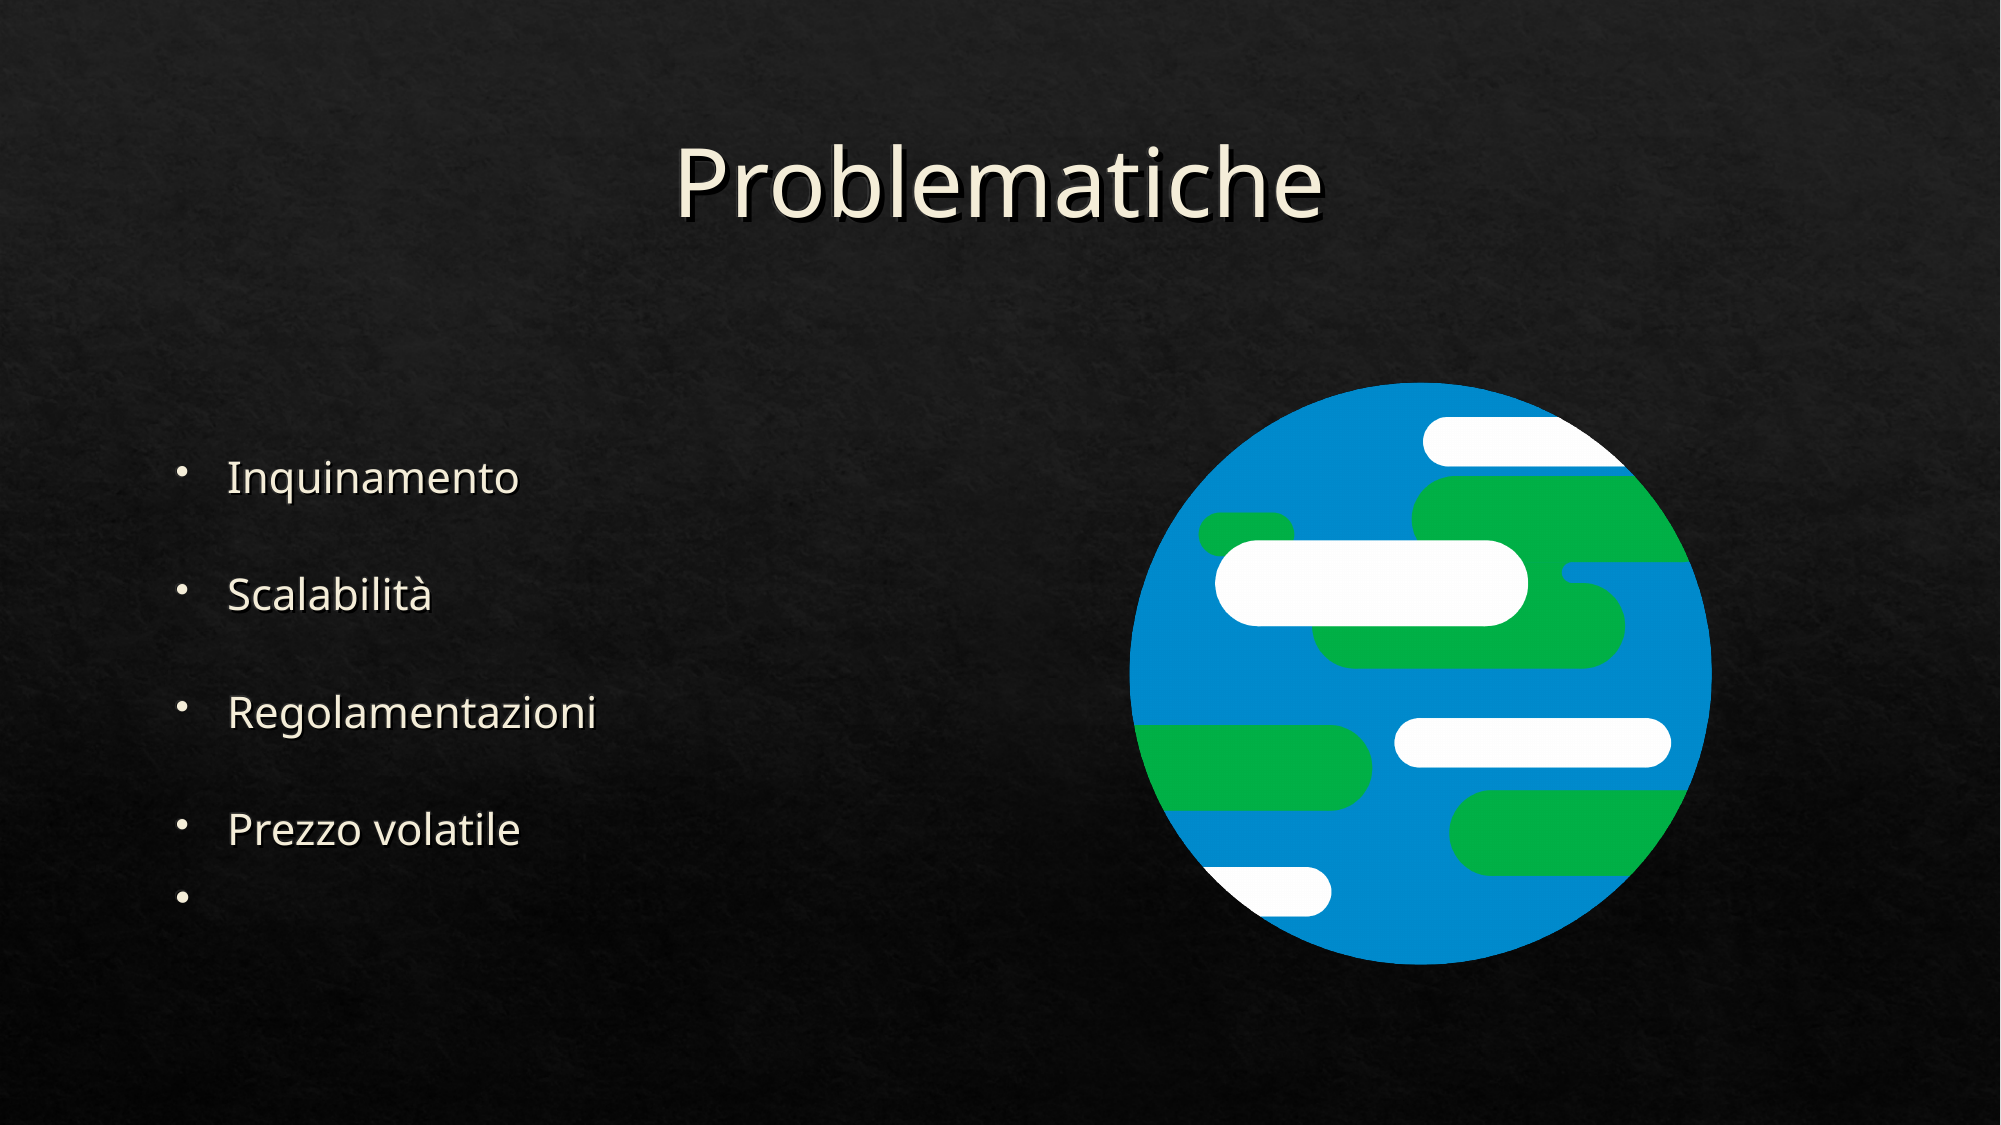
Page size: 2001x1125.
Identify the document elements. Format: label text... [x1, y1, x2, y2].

title Problematiche [149, 83, 1849, 290]
list Inquinamento Scalabilità Regolamentazioni Prezzo volatile [149, 389, 906, 1125]
picture [906, 168, 1935, 1125]
